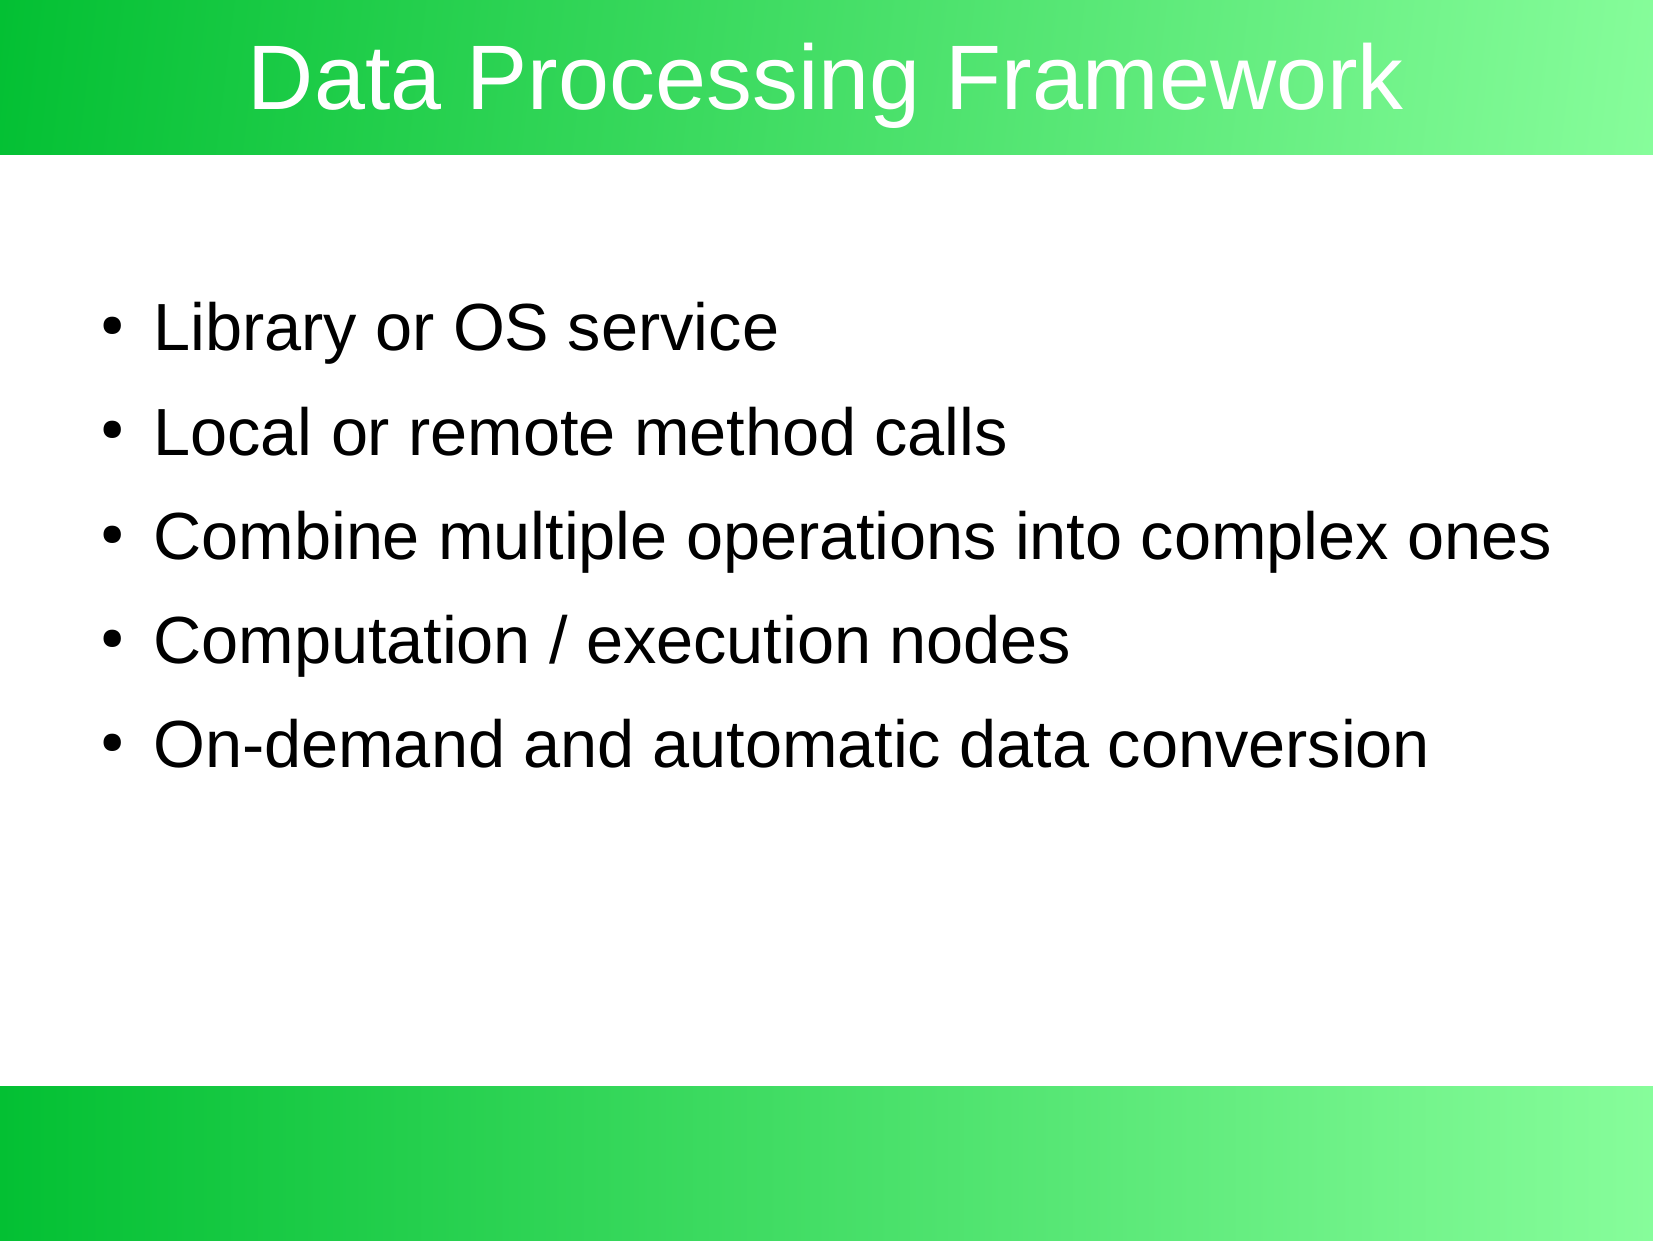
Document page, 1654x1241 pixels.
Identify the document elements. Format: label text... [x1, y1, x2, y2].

list Library or OS service Local or remote method calls Combine multiple operations into complex ones Computation / execution nodes On-demand and automatic data conversion [82, 290, 1571, 1010]
title Data Processing Framework [82, 25, 1571, 130]
